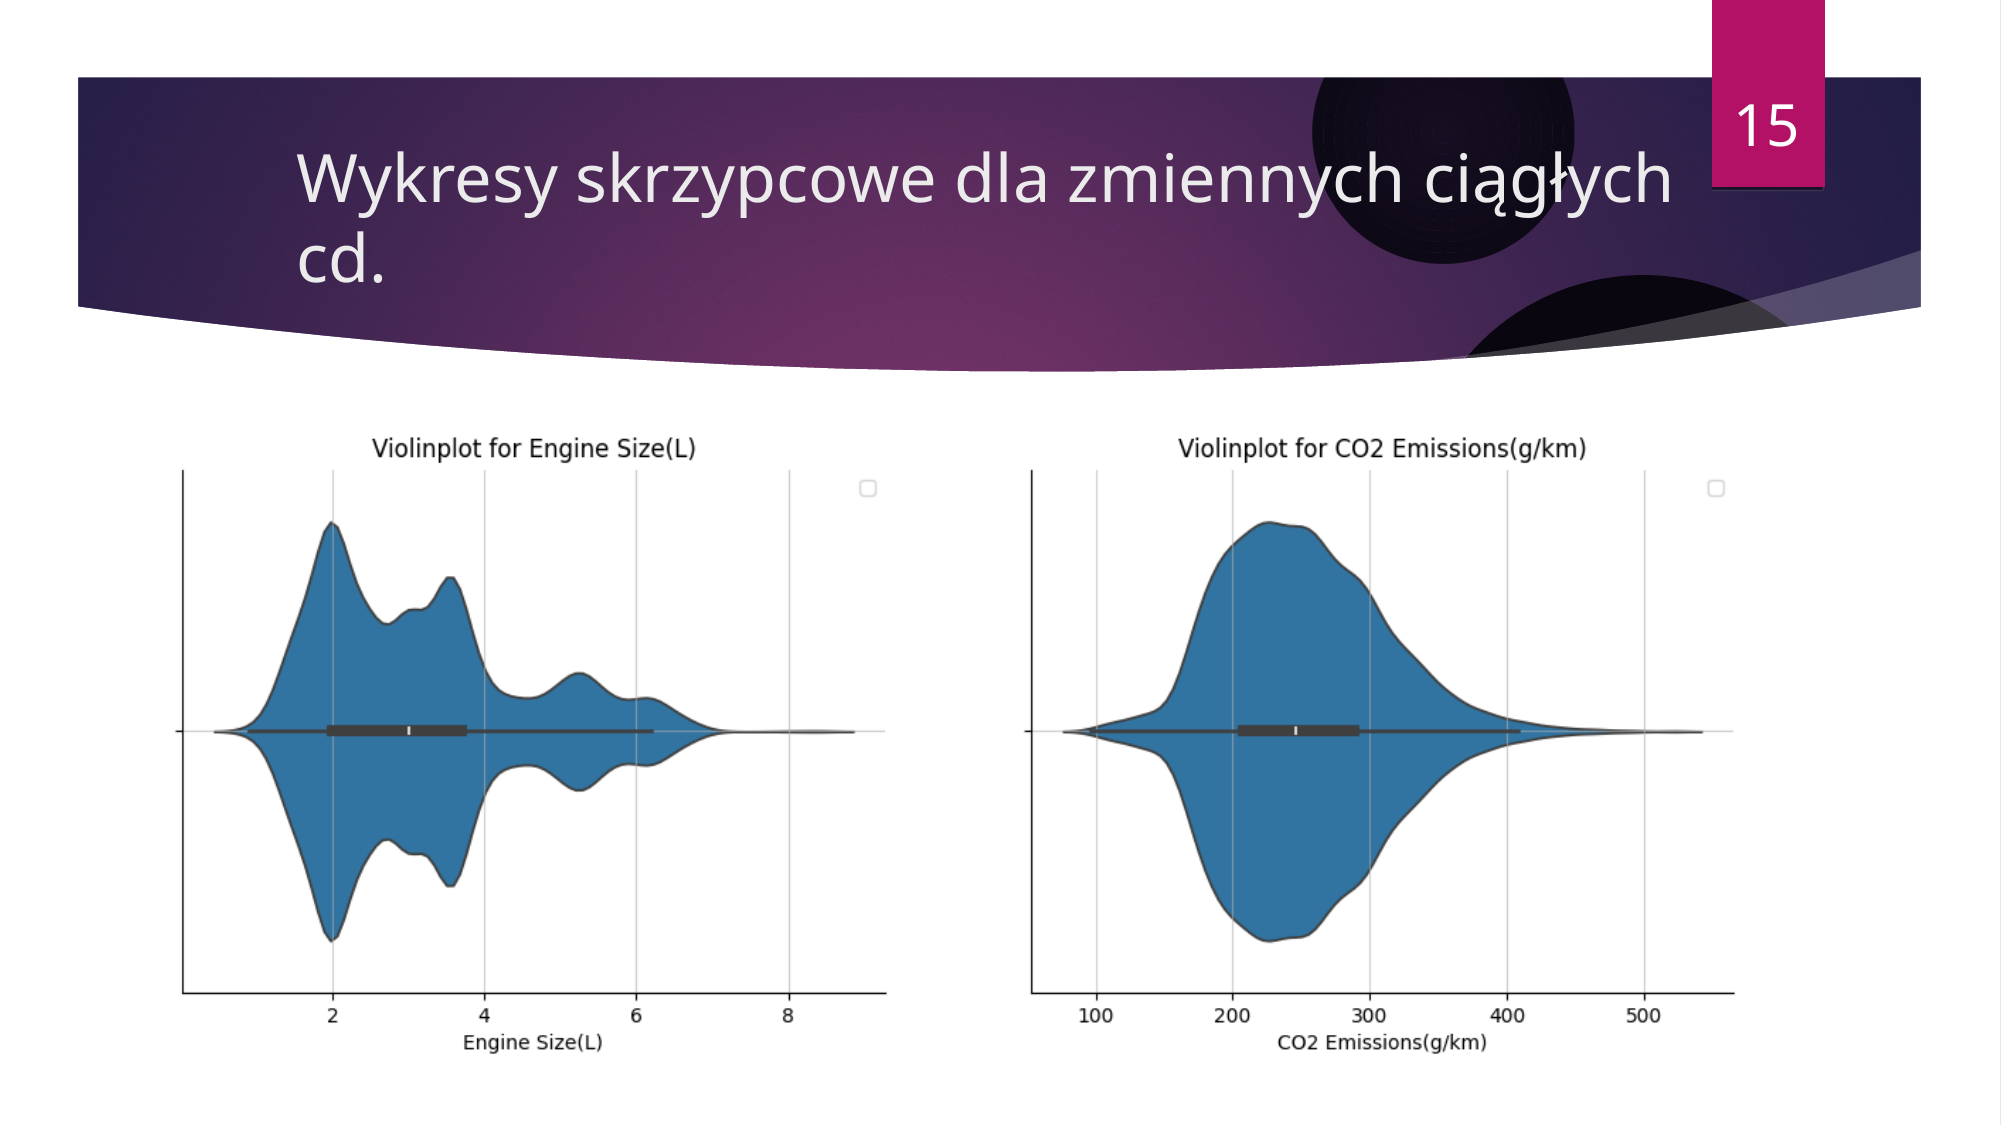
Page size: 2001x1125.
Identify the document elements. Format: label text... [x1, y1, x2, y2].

text_box [1698, 48, 1836, 175]
title Wykresy skrzypcowe dla zmiennych ciągłych cd. [281, 96, 1719, 335]
picture [69, 388, 1824, 1068]
